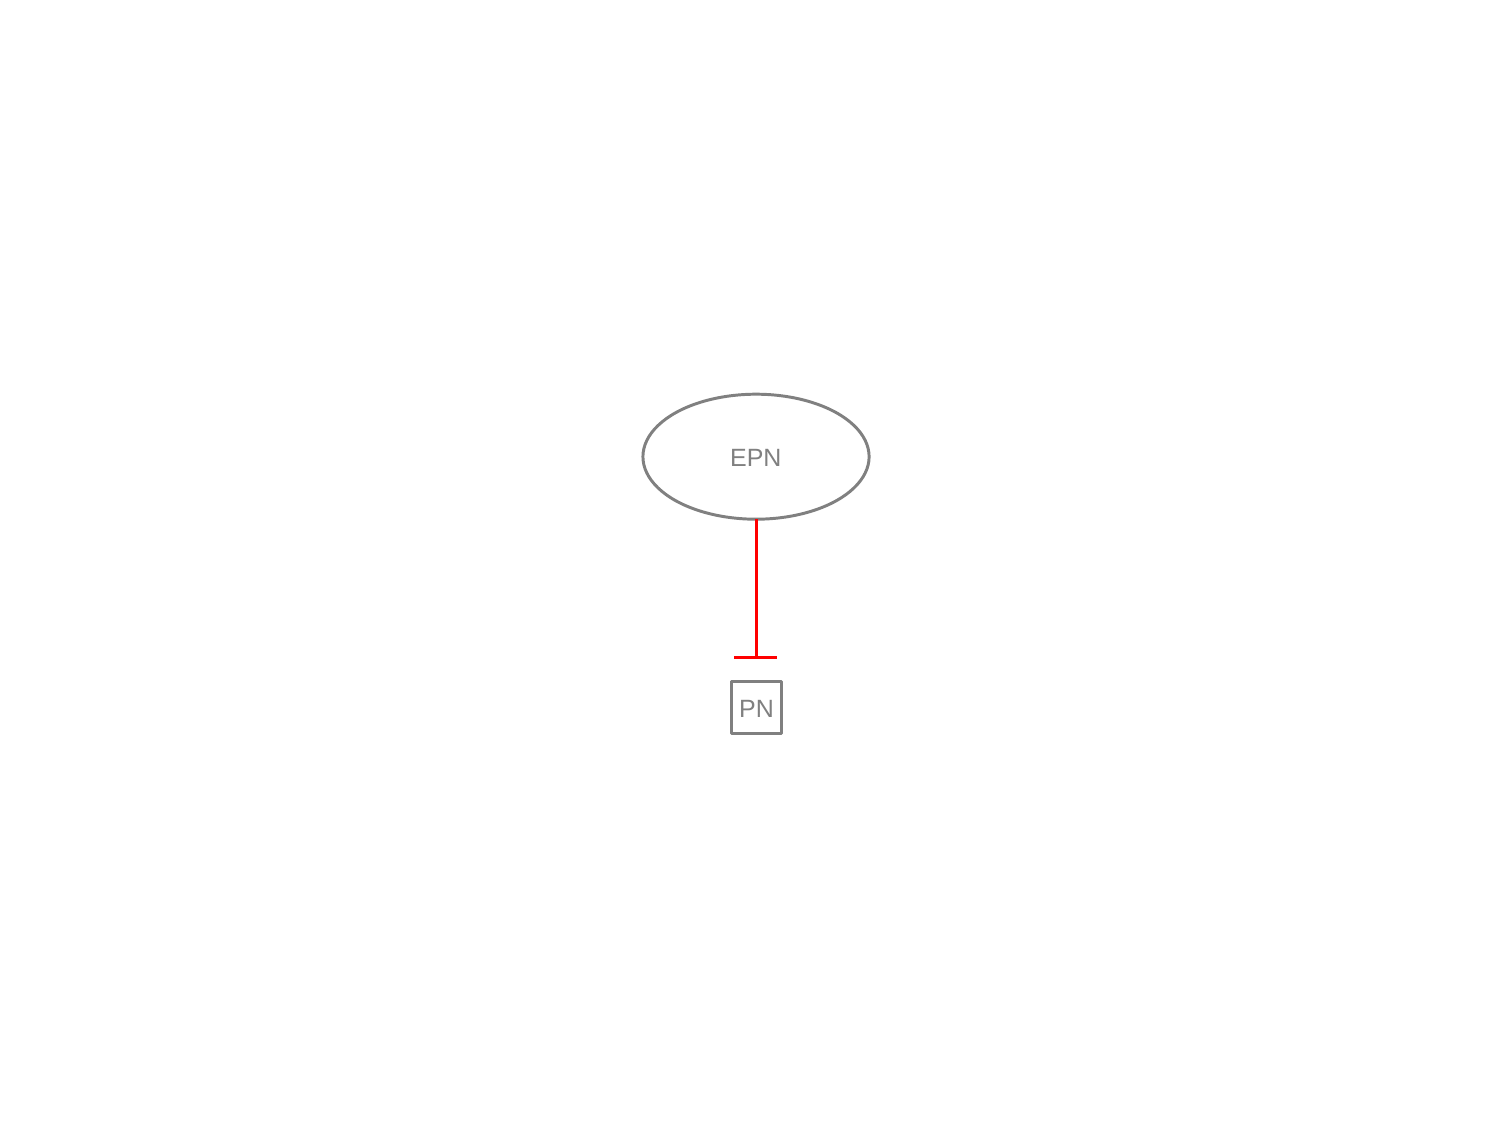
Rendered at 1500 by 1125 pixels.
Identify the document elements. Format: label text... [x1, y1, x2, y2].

text_box EPN [642, 394, 870, 520]
text_box PN [731, 681, 782, 734]
